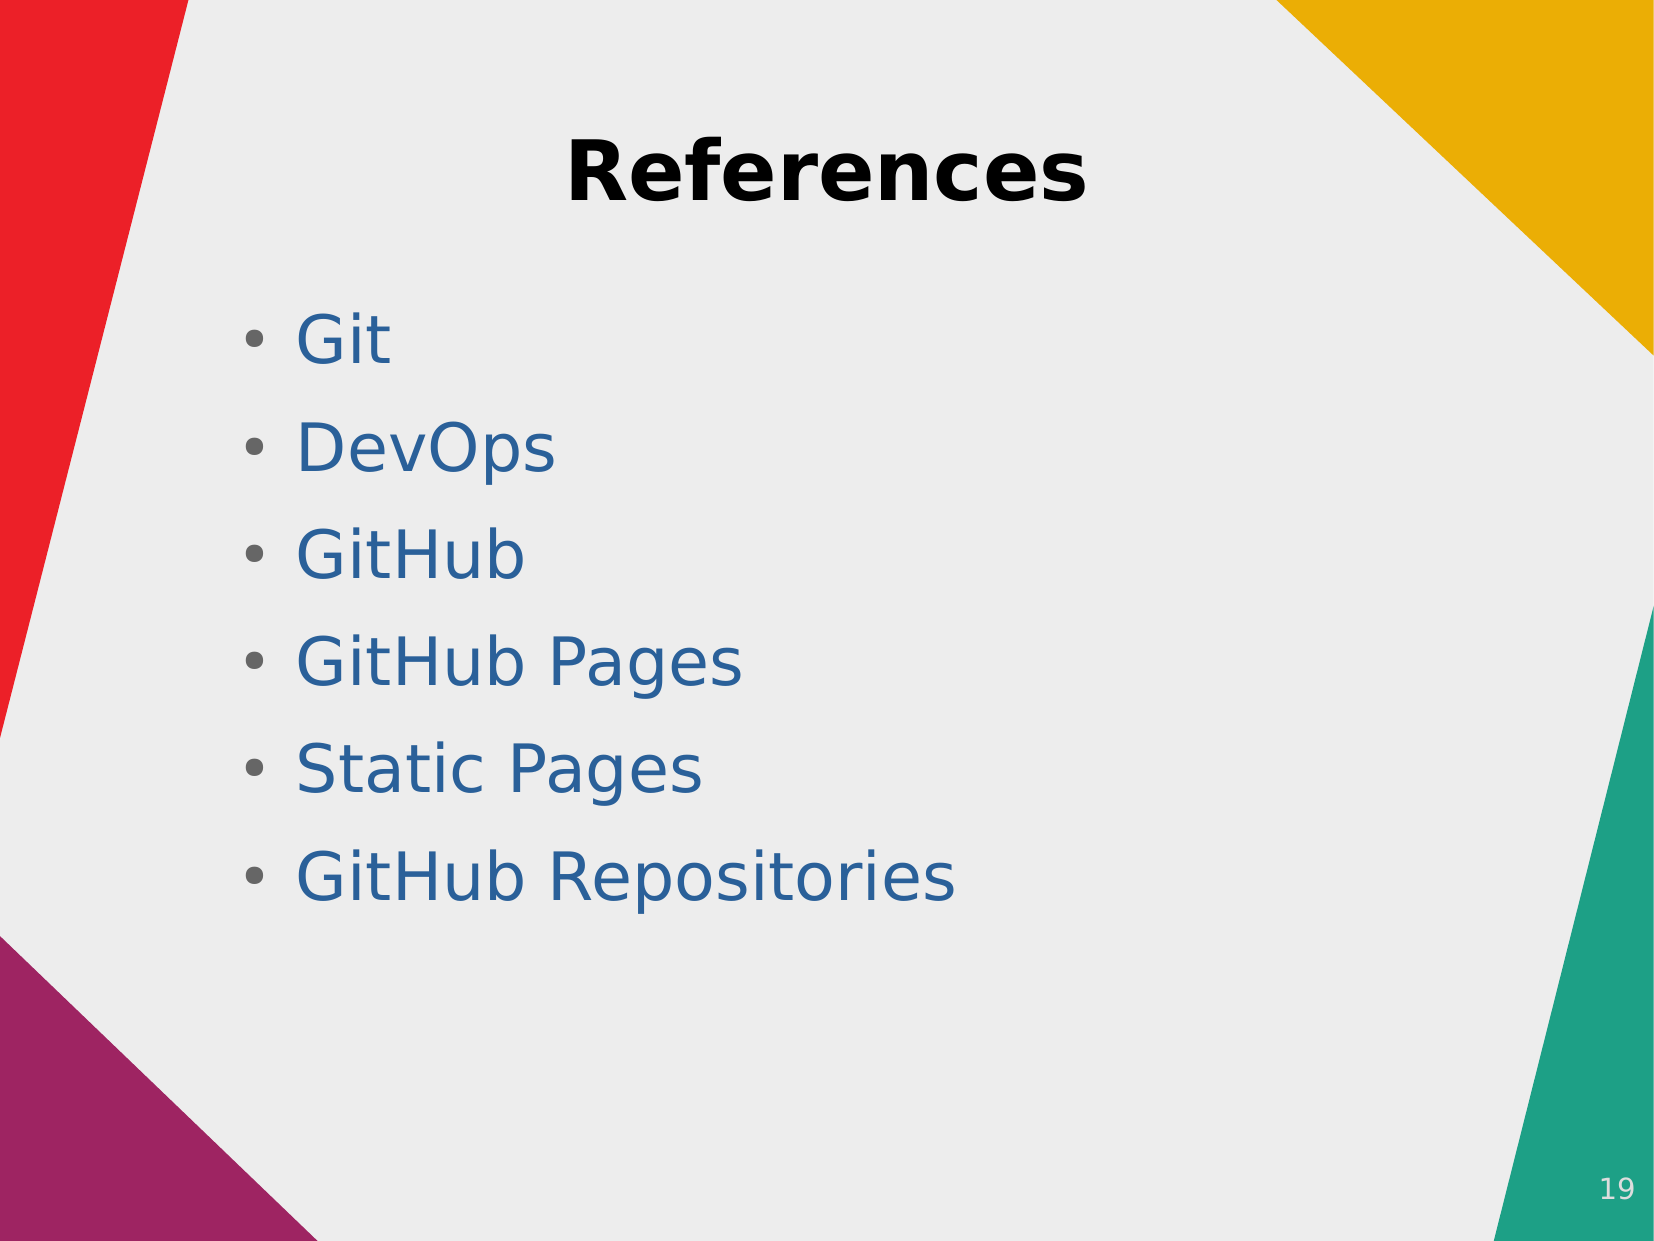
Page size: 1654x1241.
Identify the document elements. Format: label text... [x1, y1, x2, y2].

title References [114, 73, 1539, 271]
list Git DevOps GitHub GitHub Pages Static Pages GitHub Repositories [225, 301, 1411, 1033]
